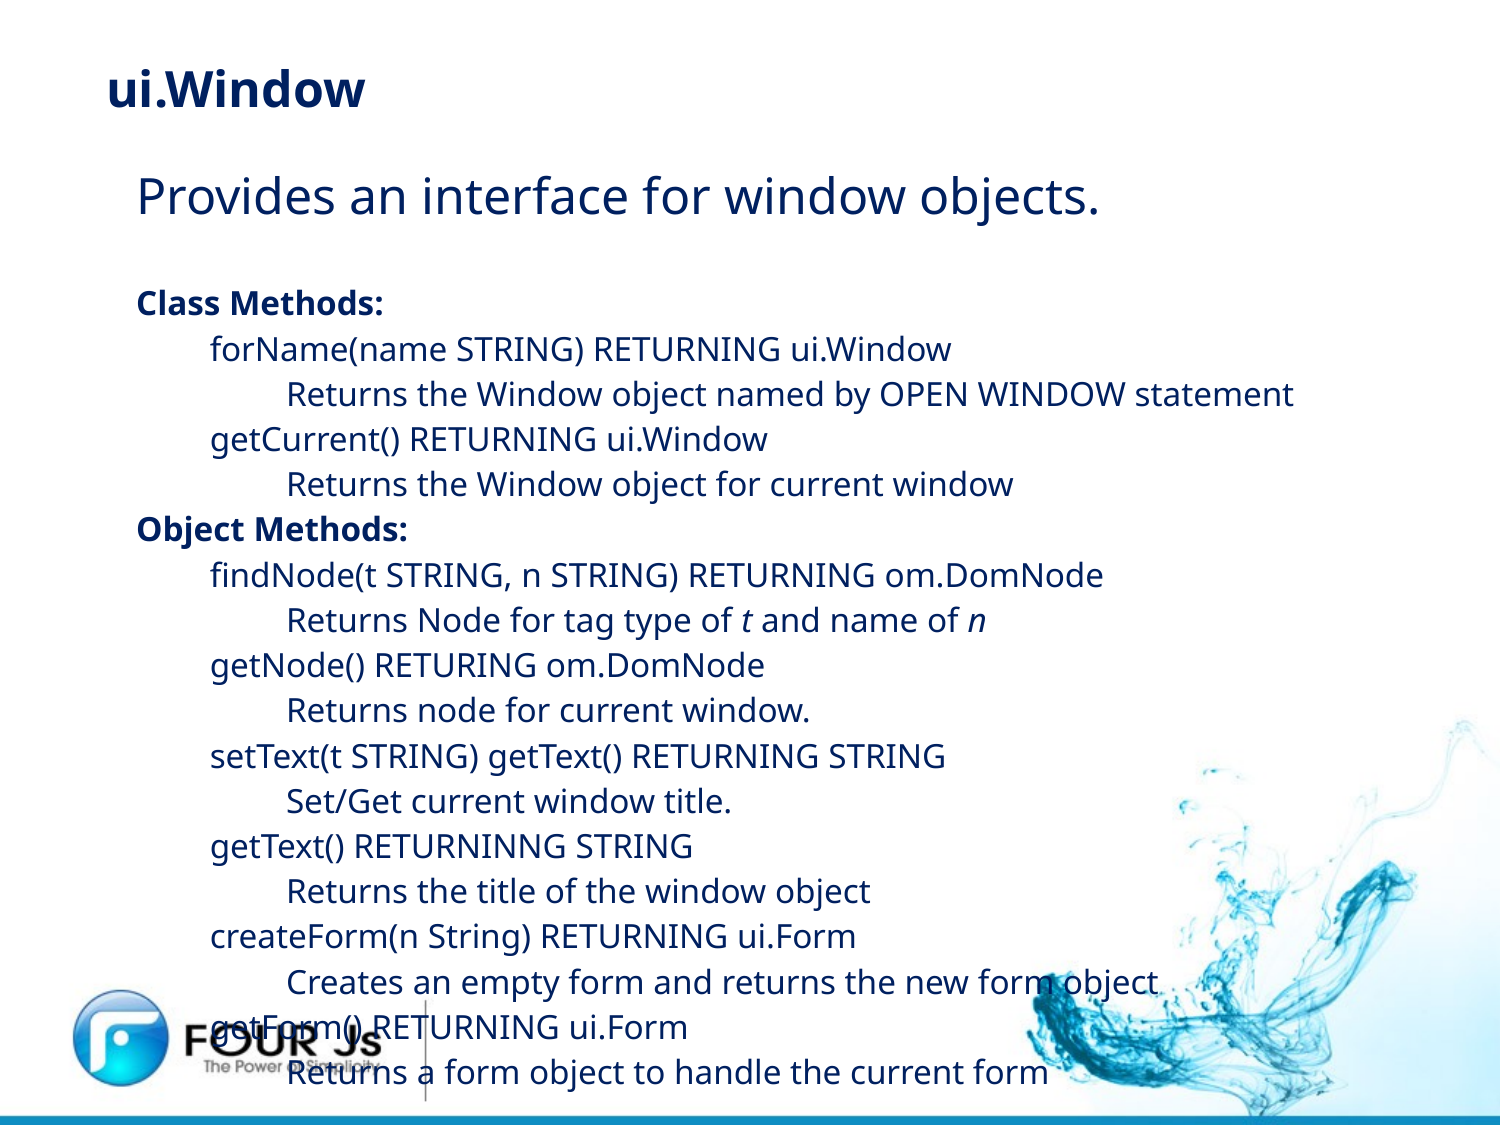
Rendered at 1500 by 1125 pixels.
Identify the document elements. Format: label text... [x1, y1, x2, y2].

picture [0, 0, 1500, 1117]
title ui.Window [106, 35, 1388, 142]
text_box Provides an interface for window objects. Class Methods: forName(name STRING) RETURNING ui.Window Returns the Window object named by OPEN WINDOW statement getCurrent() RETURNING ui.Window Returns the Window object for current window Object Methods: findNode(t STRING, n STRING) RETURNING om.DomNode Returns Node for tag type of t and name of n getNode() RETURING om.DomNode Returns node for current window. setText(t STRING) getText() RETURNING STRING Set/Get current window title. getText() RETURNINNG STRING Returns the title of the window object createForm(n String) RETURNING ui.Form Creates an empty form and returns the new form object getForm() RETURNING ui.Form Returns a form object to handle the current form [121, 153, 1418, 1125]
